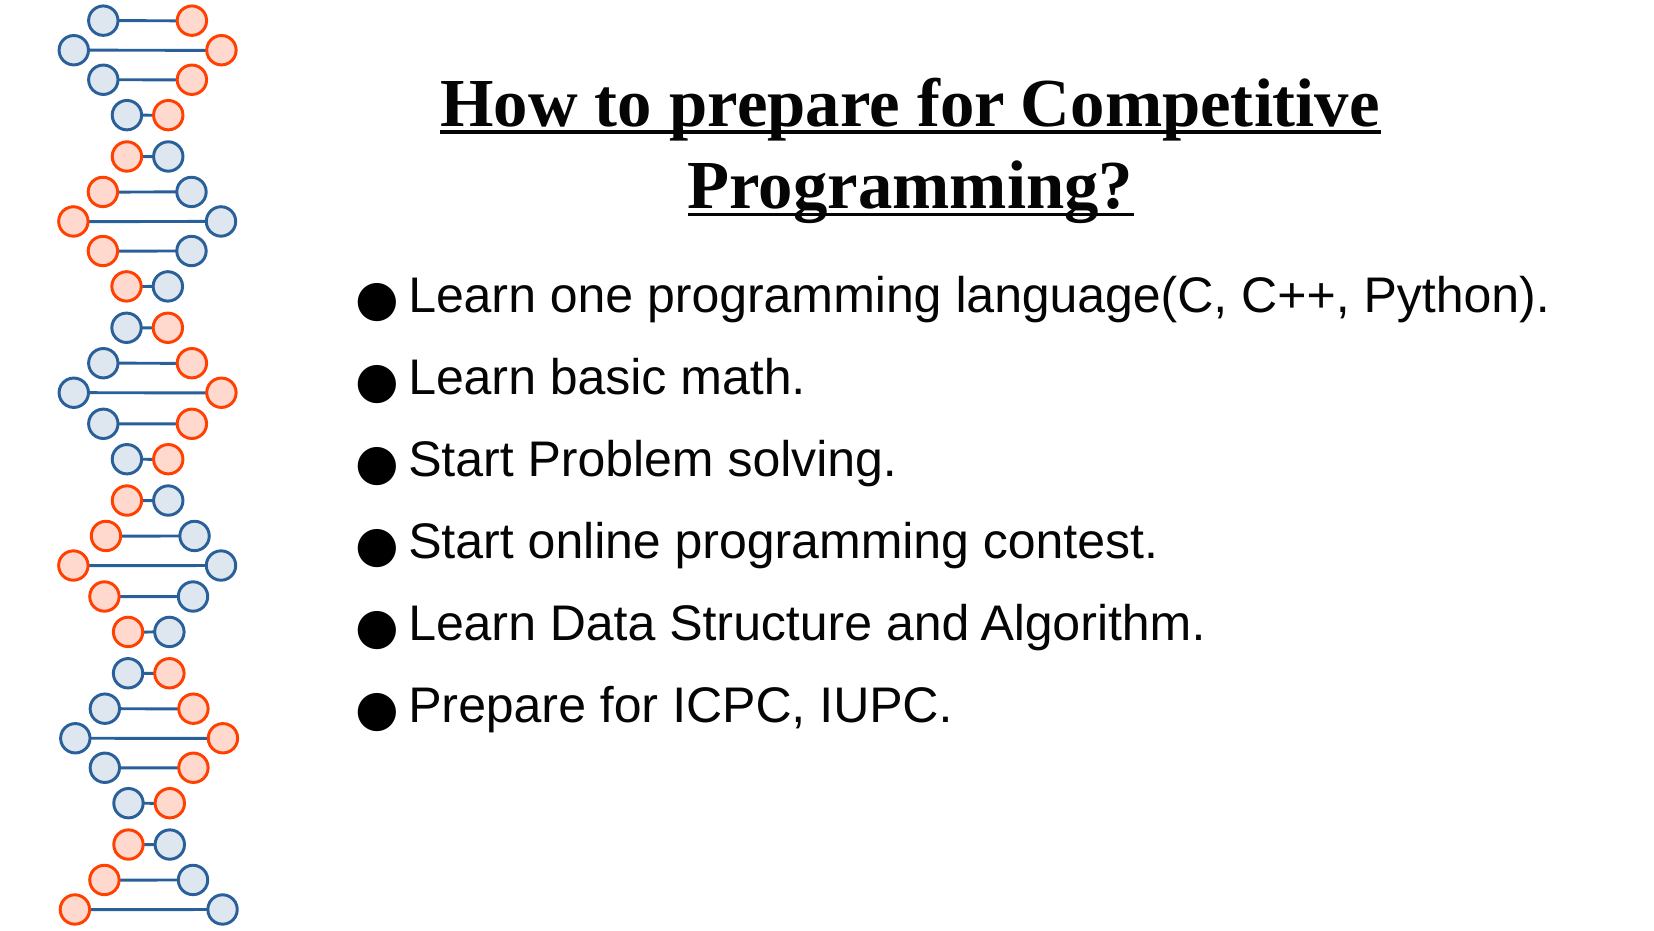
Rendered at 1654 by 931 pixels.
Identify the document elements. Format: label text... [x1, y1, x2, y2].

text_box How to prepare for Competitive Programming? [246, 63, 1575, 217]
text_box Learn one programming language(C, C++, Python). Learn basic math. Start Problem solving. Start online programming contest. Learn Data Structure and Algorithm. Prepare for ICPC, IUPC. [337, 262, 1575, 825]
